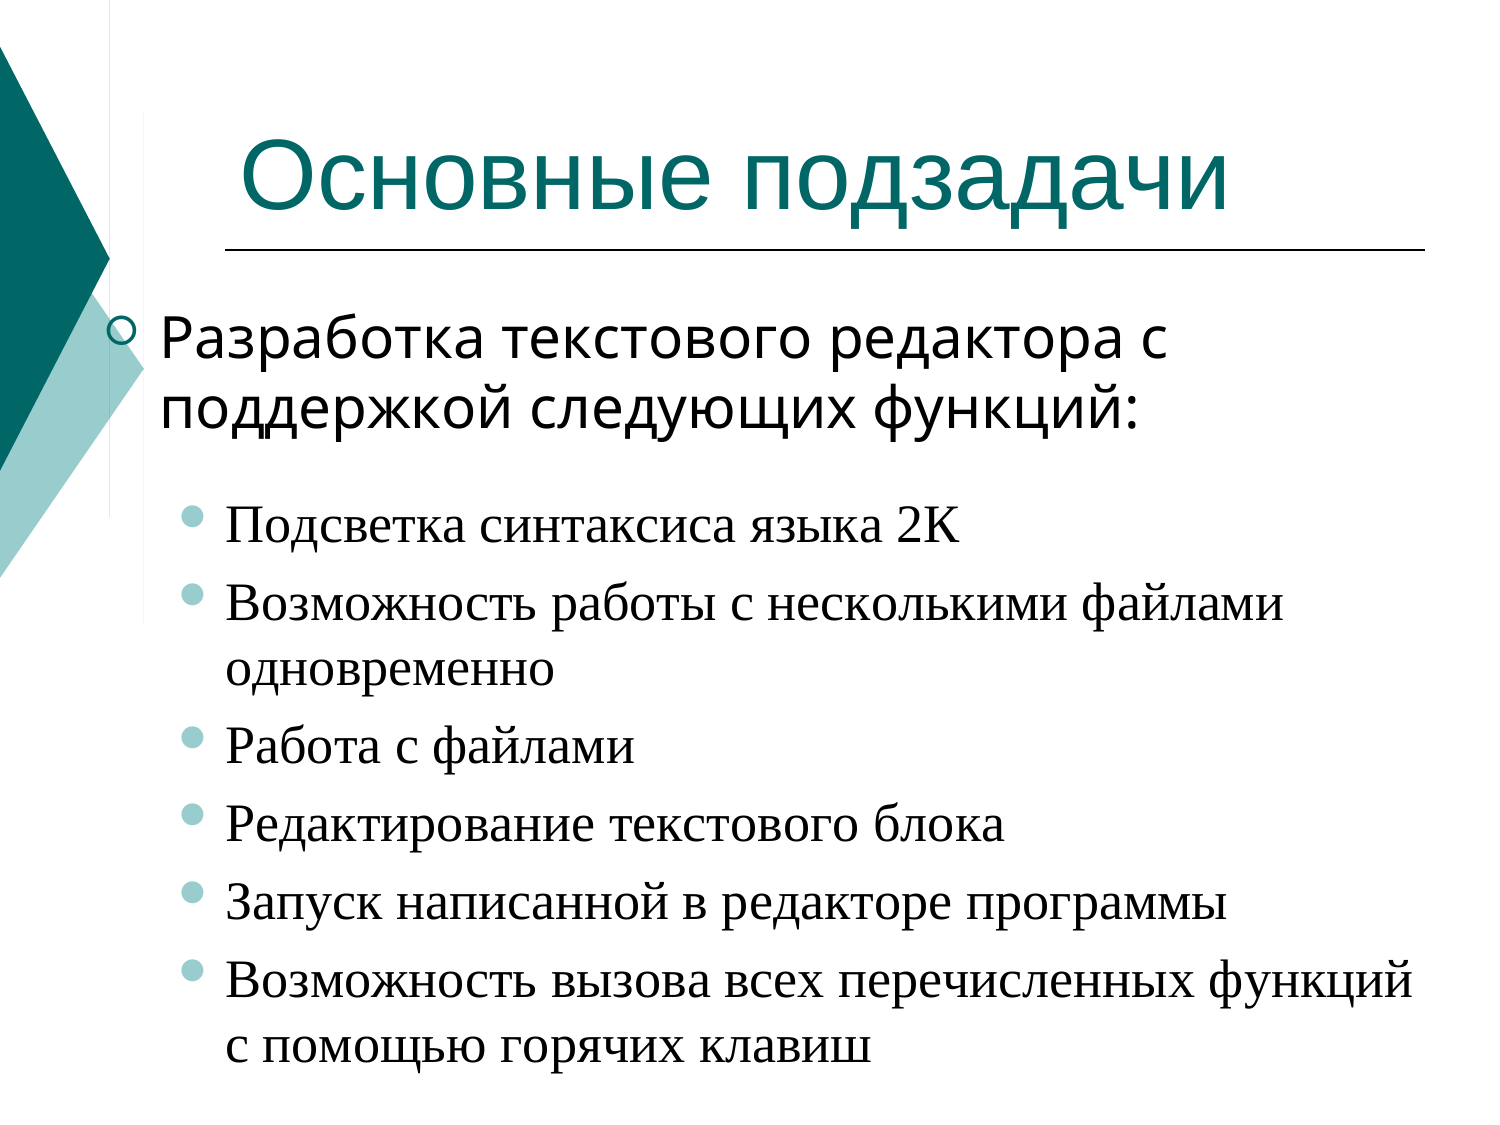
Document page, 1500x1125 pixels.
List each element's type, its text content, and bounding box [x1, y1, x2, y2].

list Разработка текстового редактора с поддержкой следующих функций: Подсветка синтаксиса языка 2К Возможность работы с несколькими файлами одновременно Работа с файлами Редактирование текстового блока Запуск написанной в редакторе программы Возможность вызова всех перечисленных функций с помощью горячих клавиш [88, 292, 1447, 1125]
title Основные подзадачи [224, 26, 1425, 237]
